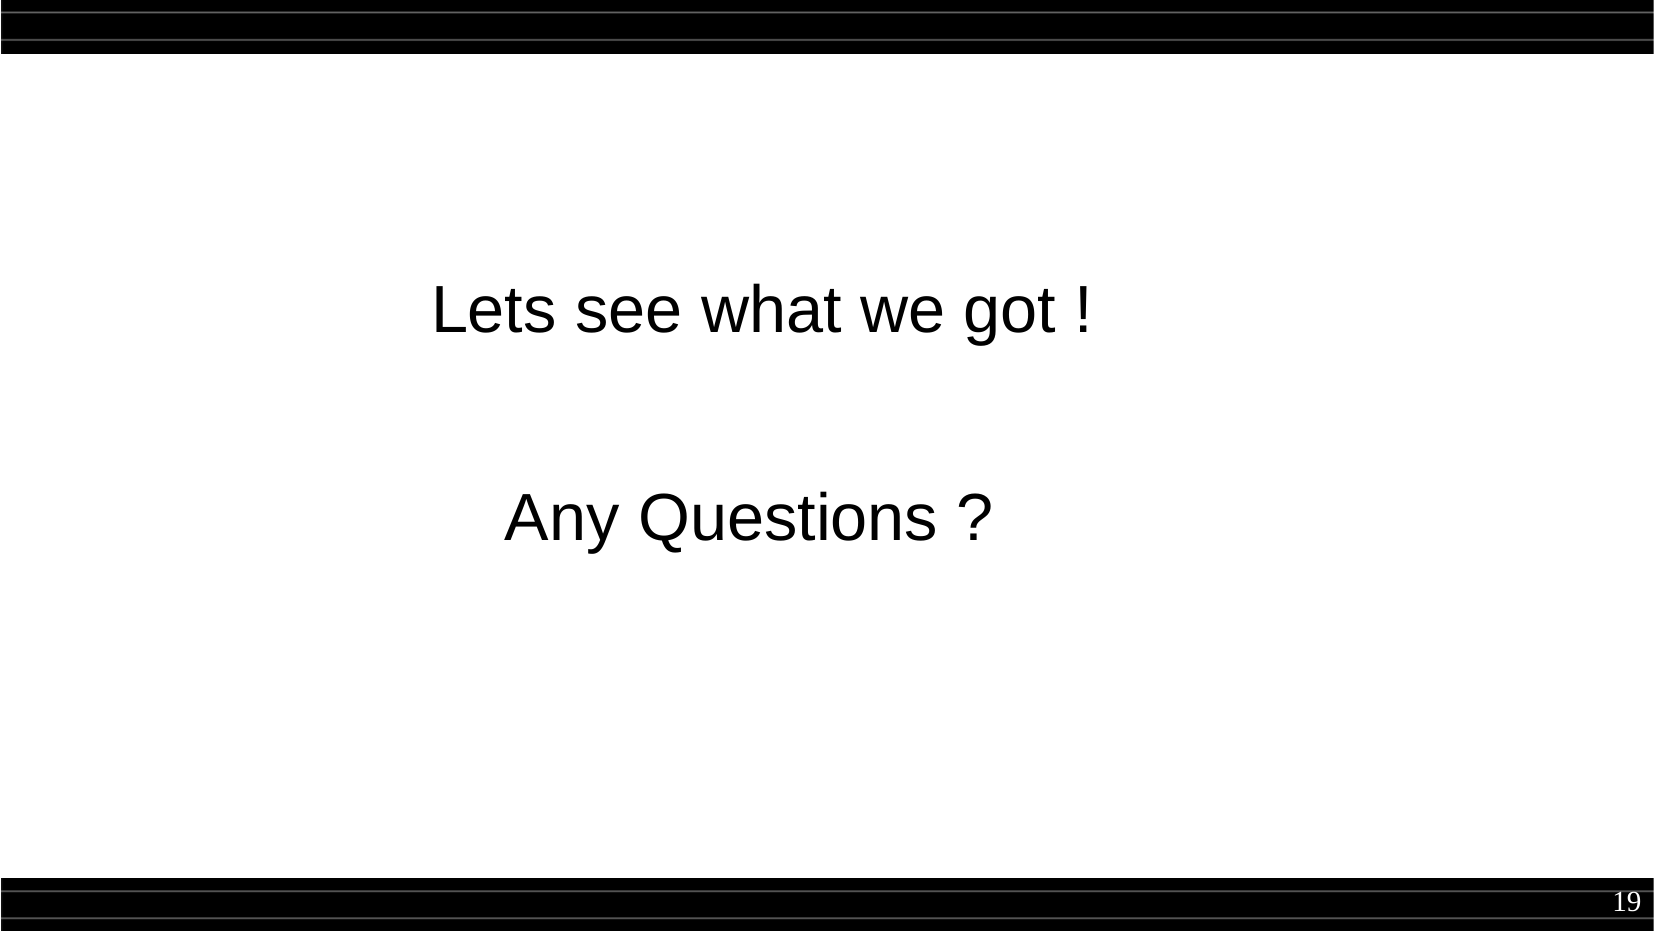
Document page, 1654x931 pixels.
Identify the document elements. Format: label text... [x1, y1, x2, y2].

picture [1, 878, 1654, 931]
picture [1, 0, 1654, 54]
list Lets see what we got ! Any Questions ? [82, 271, 1571, 758]
